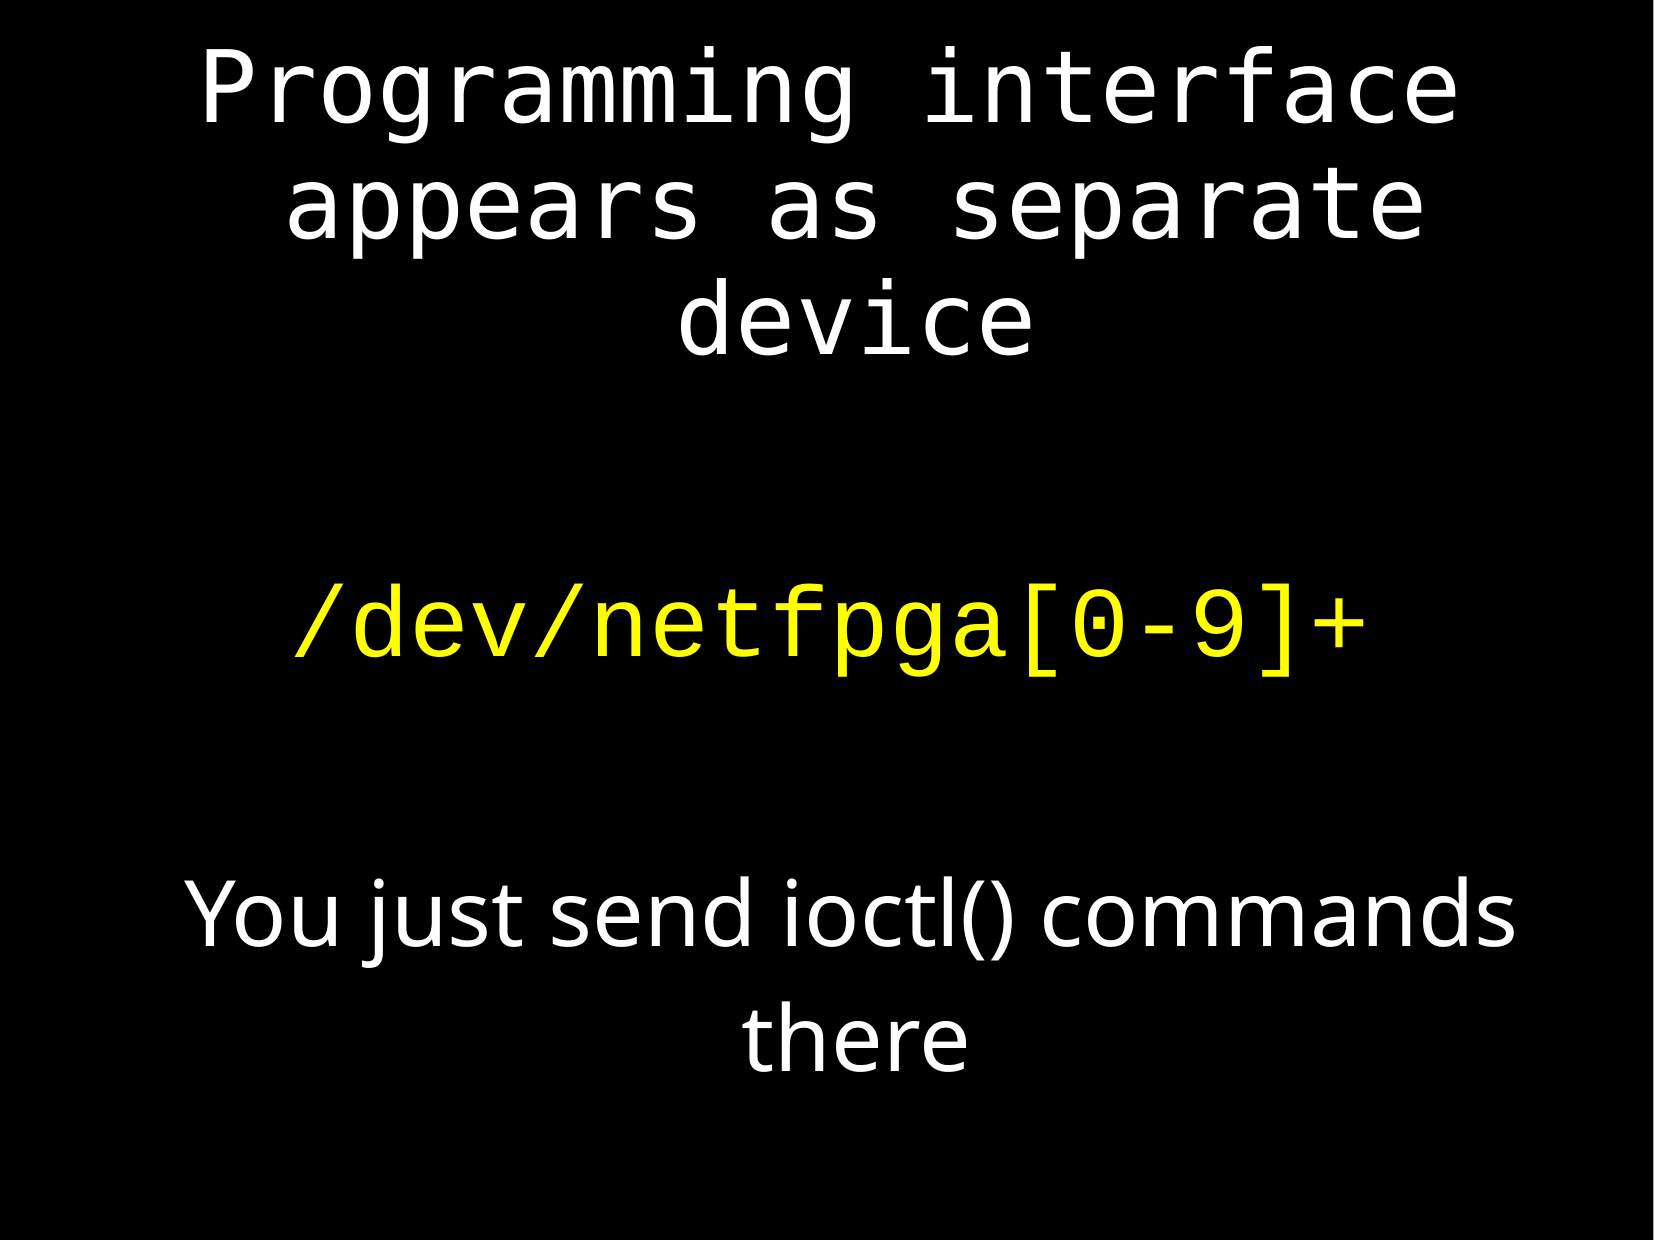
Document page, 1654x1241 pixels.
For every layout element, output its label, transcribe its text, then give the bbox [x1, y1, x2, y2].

list Programming interface appears as separate device /dev/netfpga[0-9]+ You just send ioctl() commands there [76, 29, 1565, 1211]
